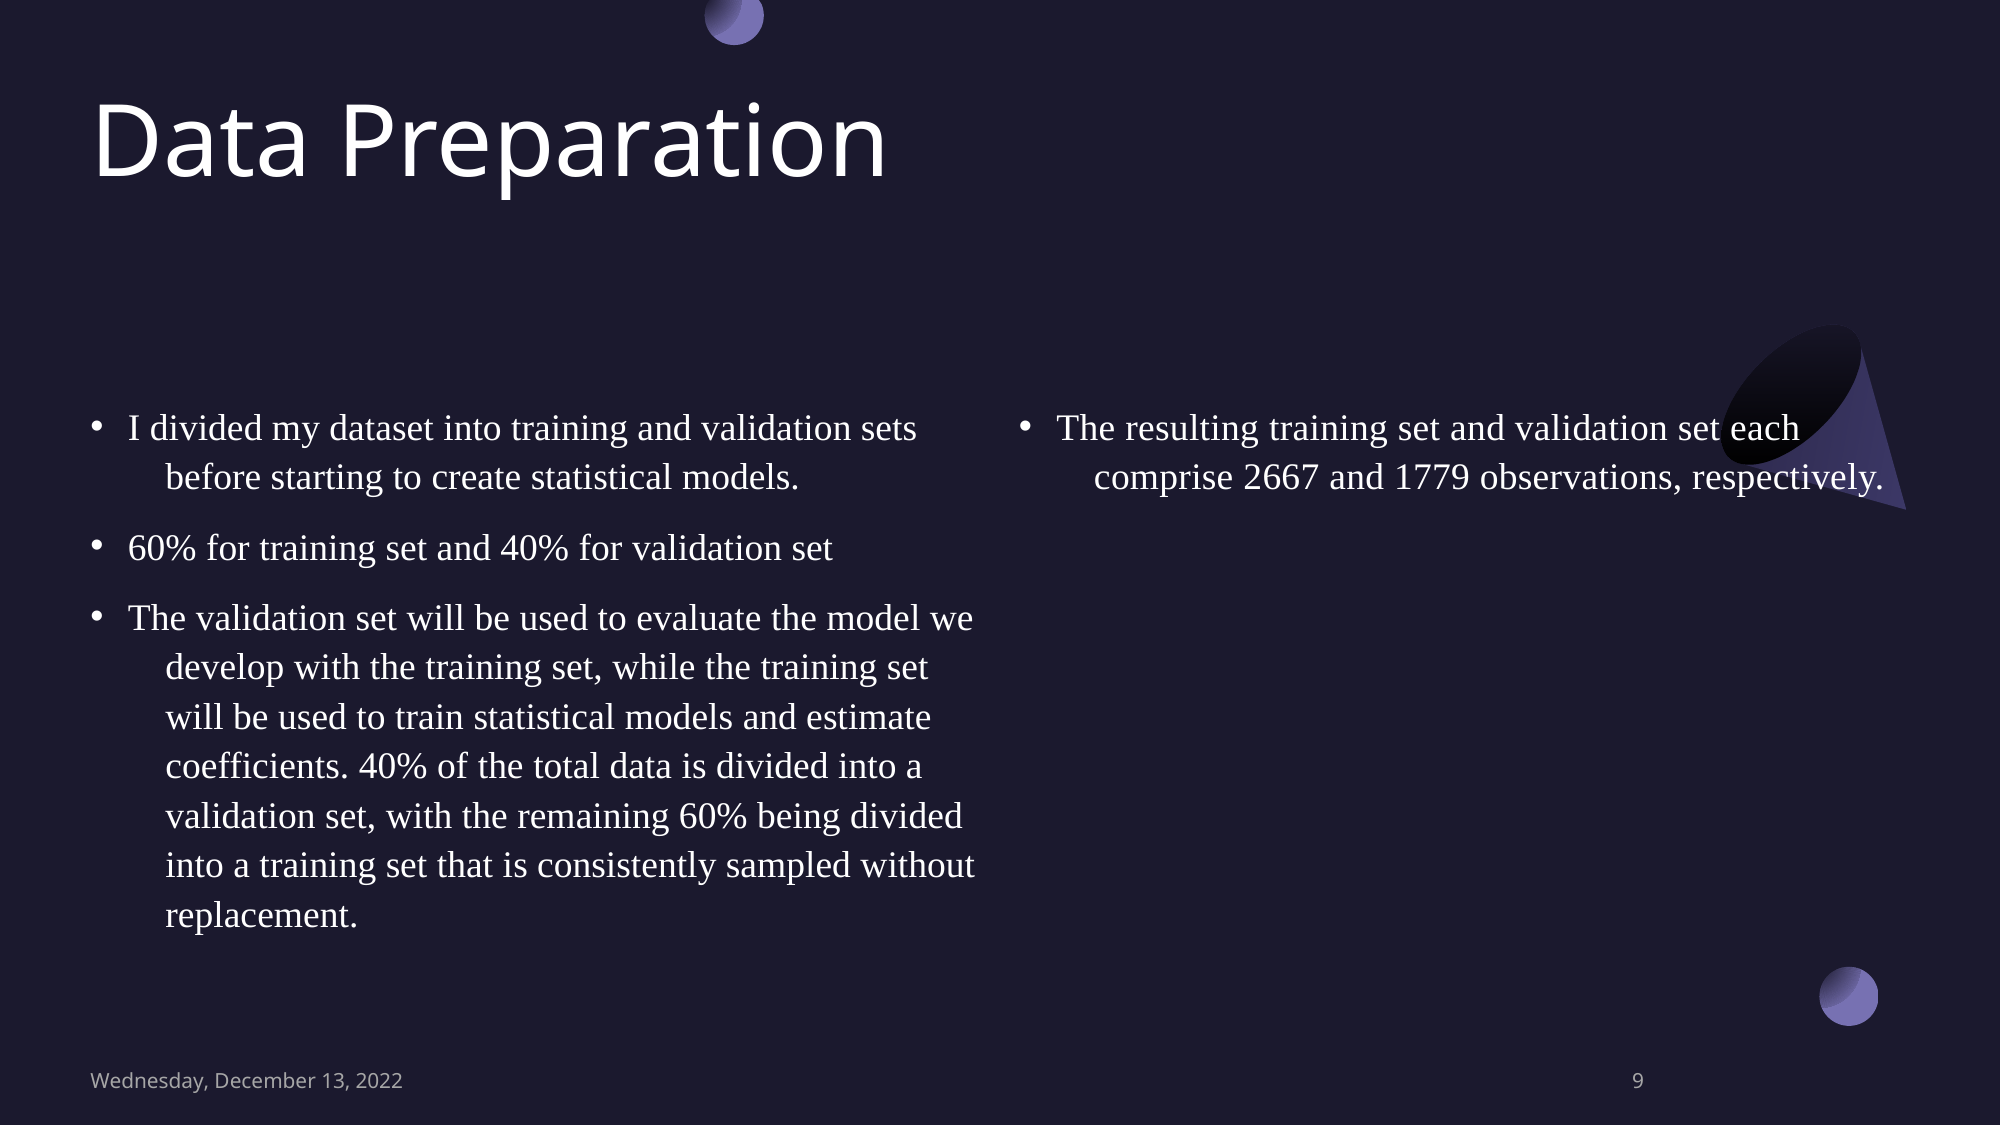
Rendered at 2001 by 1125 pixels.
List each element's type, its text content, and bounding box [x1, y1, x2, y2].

list I divided my dataset into training and validation sets before starting to create statistical models. 60% for training set and 40% for validation set The validation set will be used to evaluate the model we develop with the training set, while the training set will be used to train statistical models and estimate coefficients. 40% of the total data is divided into a validation set, with the remaining 60% being divided into a training set that is consistently sampled without replacement. [90, 398, 981, 975]
list The resulting training set and validation set each comprise 2667 and 1779 observations, respectively. [1019, 398, 1911, 975]
text_box [704, 0, 764, 46]
title Data Preparation [90, 90, 1911, 309]
text_box [1733, 324, 1876, 398]
text_box 9 [1632, 1067, 1910, 1093]
text_box Wednesday, December 13, 2022 [90, 1067, 522, 1093]
